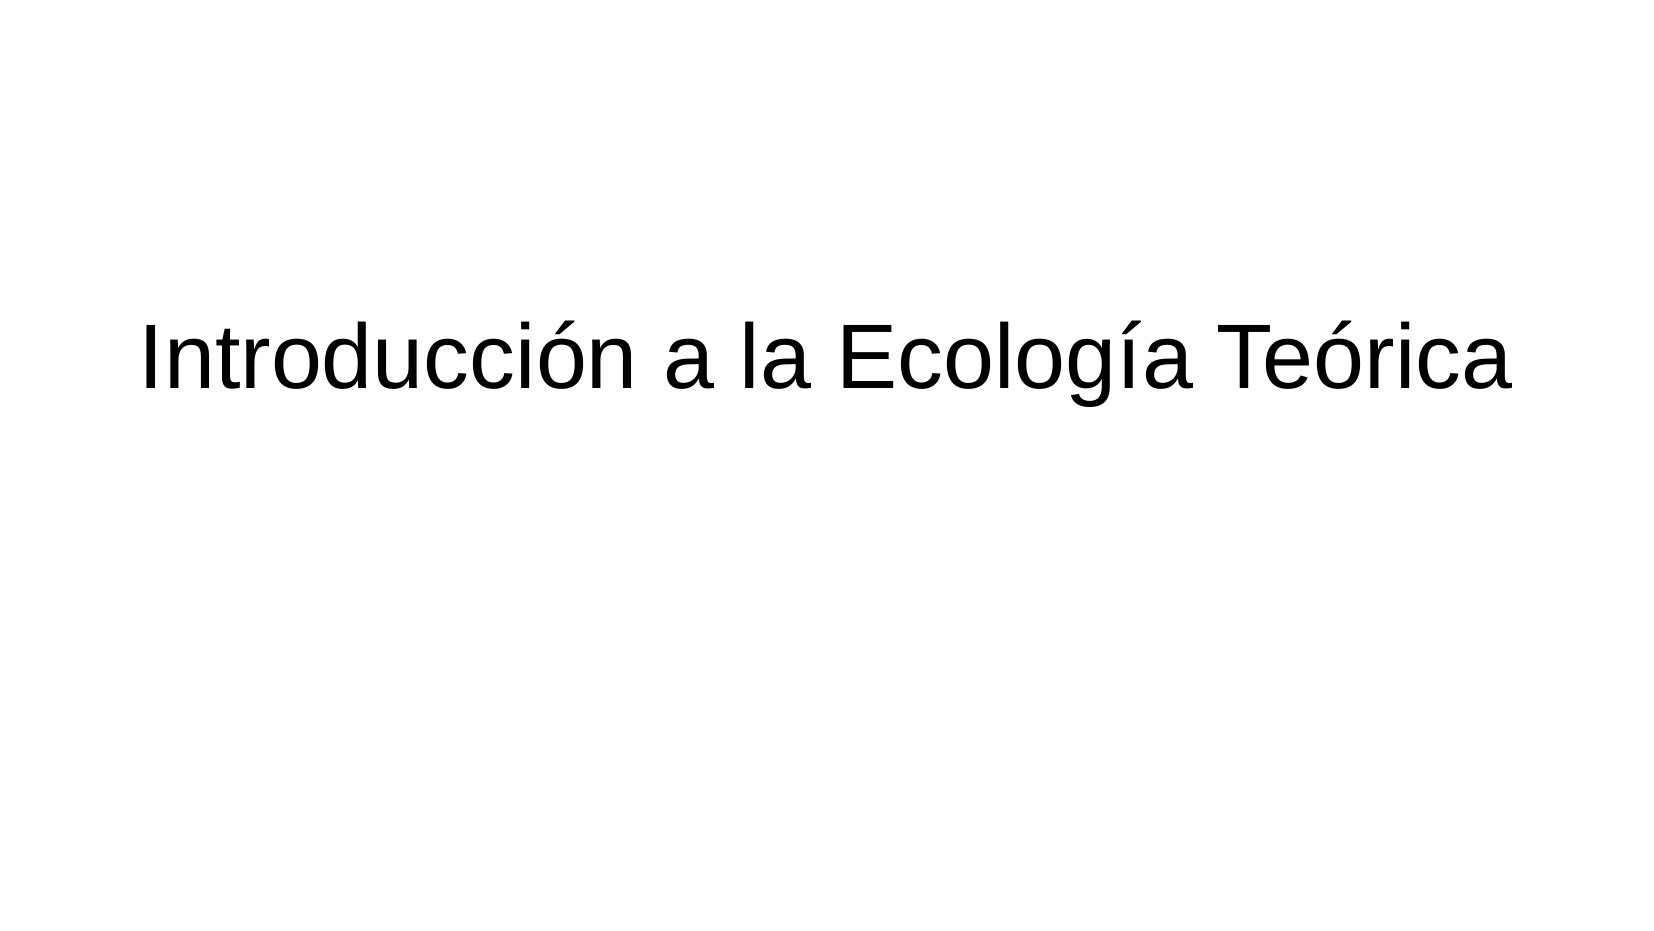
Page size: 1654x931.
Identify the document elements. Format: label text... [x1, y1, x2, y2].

title Introducción a la Ecología Teórica [82, 279, 1571, 435]
